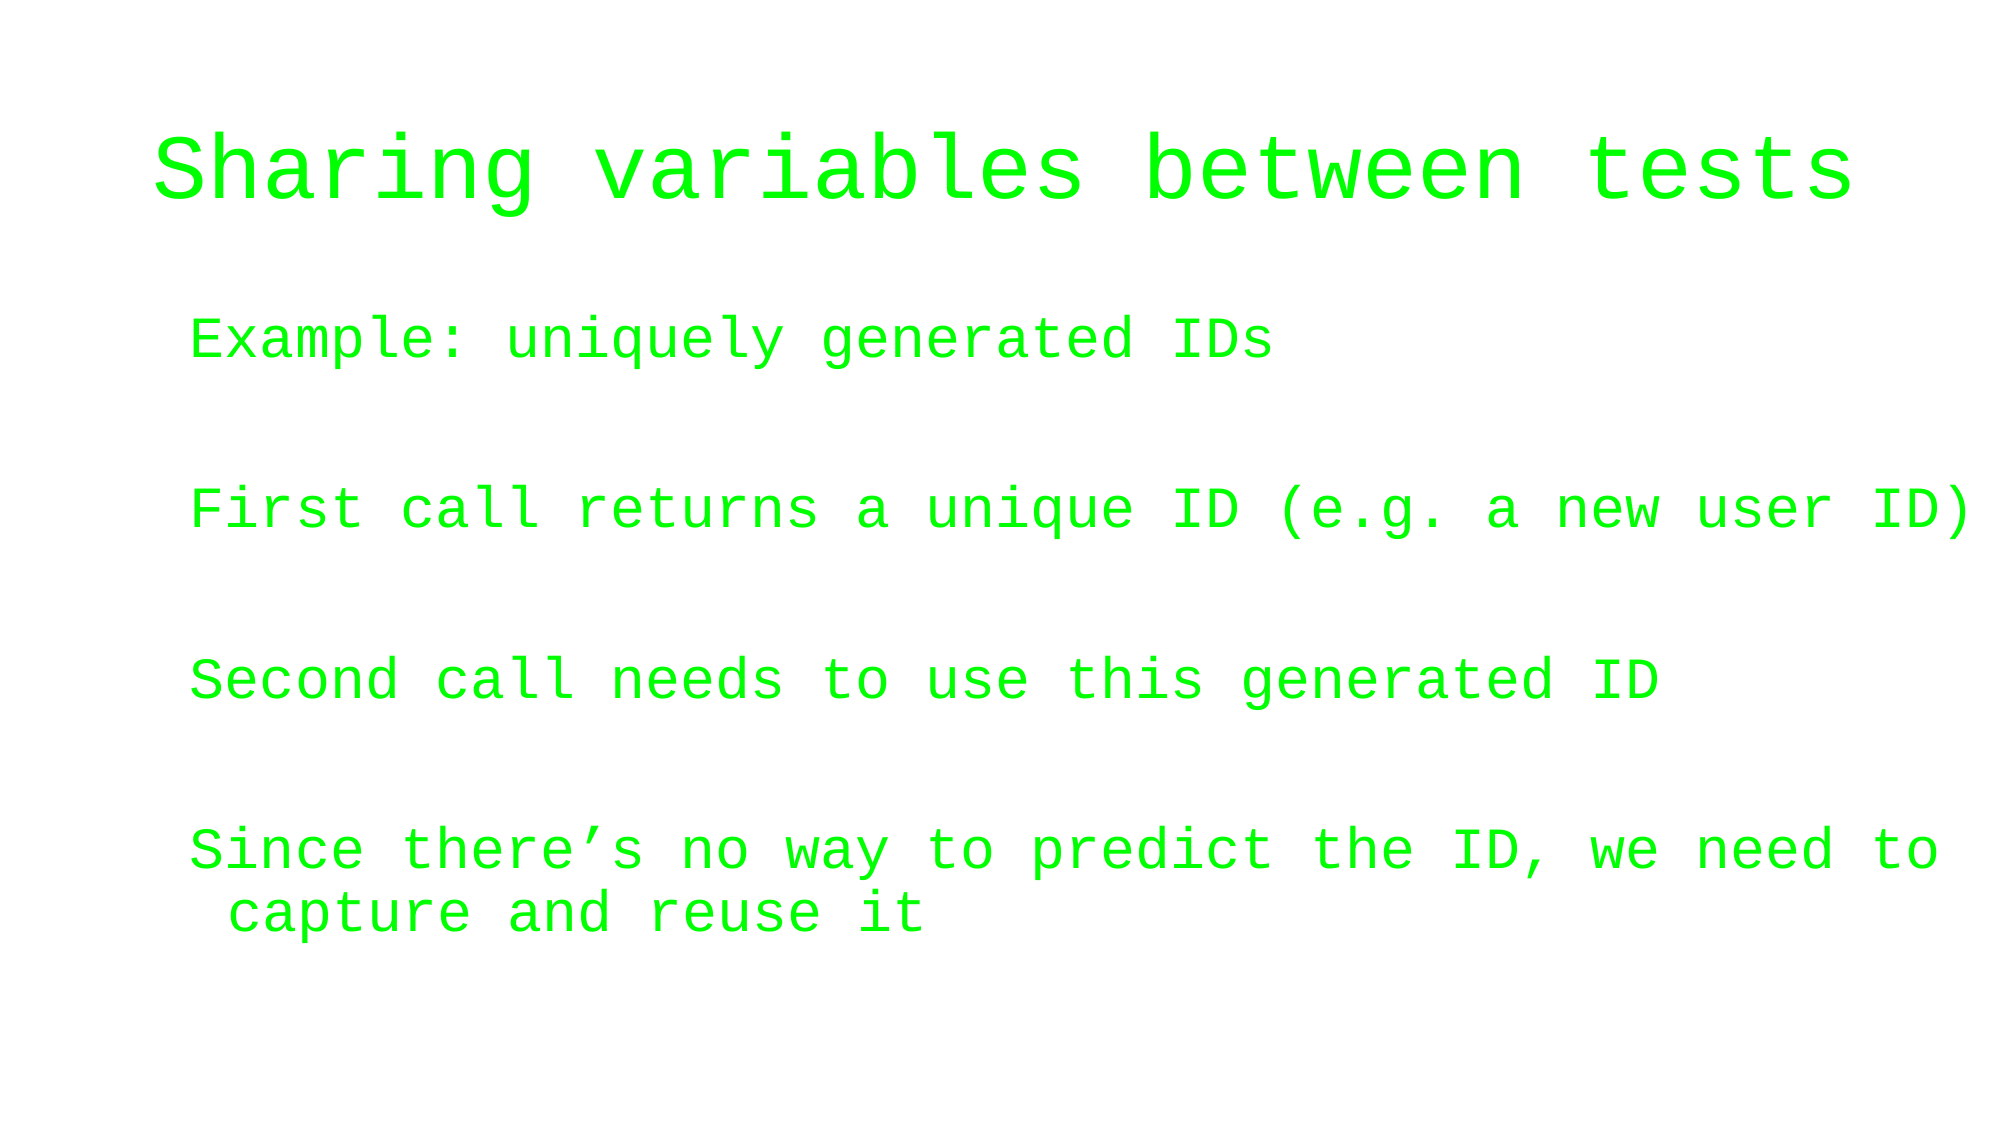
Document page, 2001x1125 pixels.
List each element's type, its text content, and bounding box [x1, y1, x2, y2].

list Example: uniquely generated IDs First call returns a unique ID (e.g. a new user ID) Second call needs to use this generated ID Since there’s no way to predict the ID, we need to capture and reuse it [137, 299, 2000, 1014]
title Sharing variables between tests [137, 59, 1902, 278]
